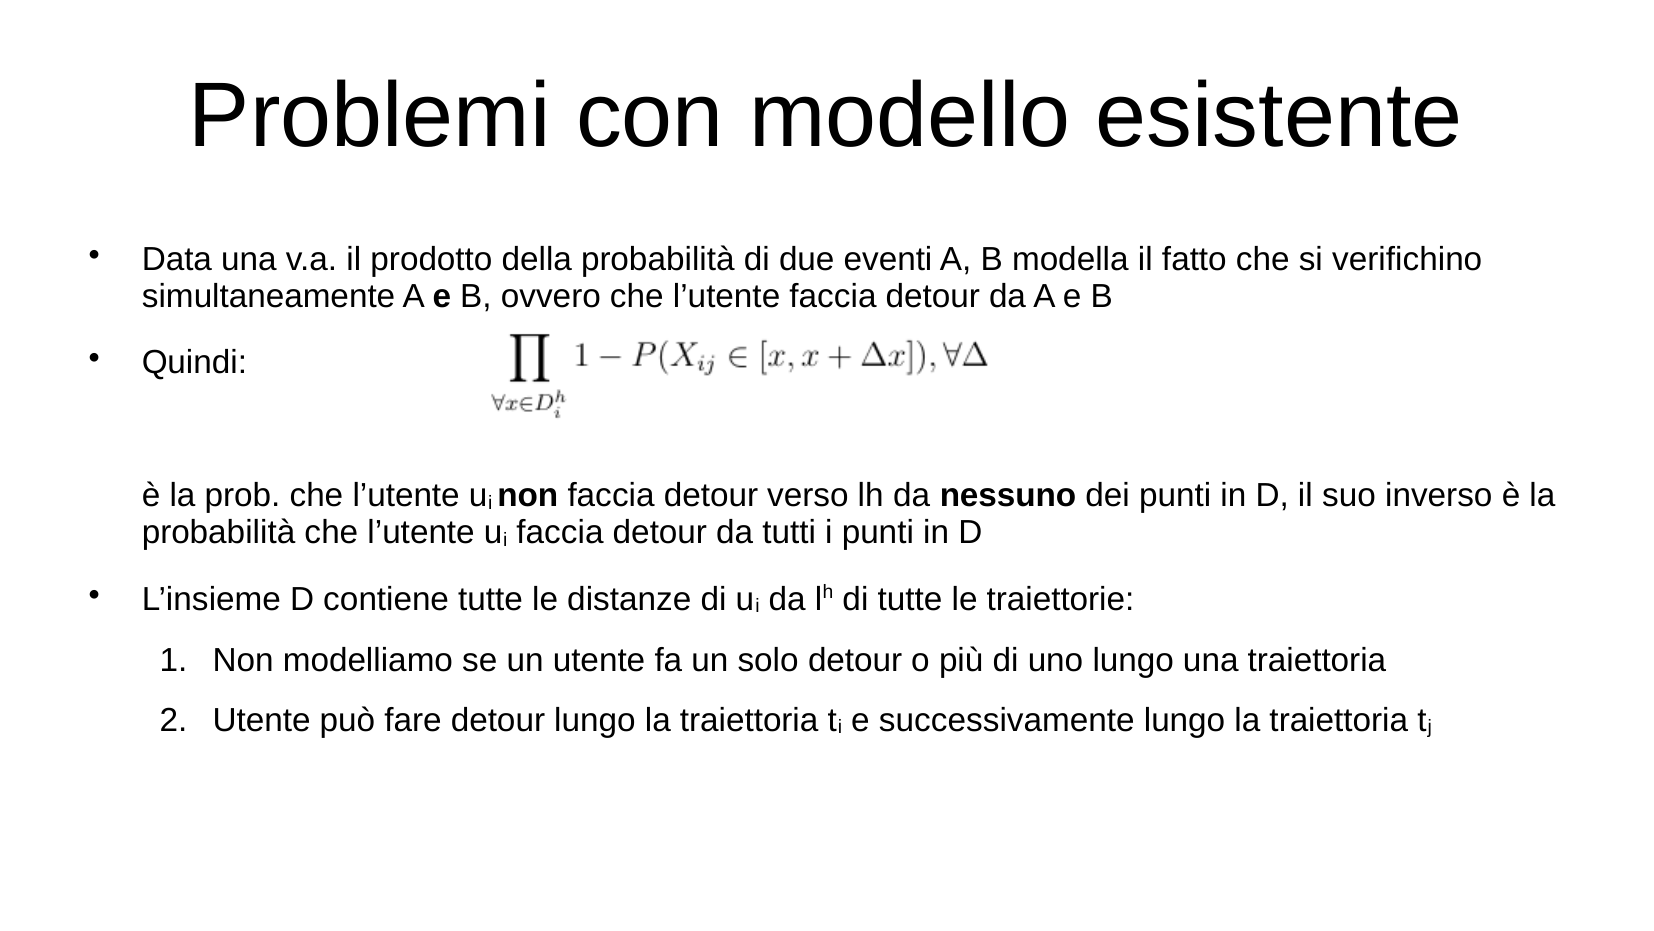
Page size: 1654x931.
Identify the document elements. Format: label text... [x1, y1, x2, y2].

list Data una v.a. il prodotto della probabilità di due eventi A, B modella il fatto che si verifichino simultaneamente A e B, ovvero che l’utente faccia detour da A e B Quindi: è la prob. che l’utente ui non faccia detour verso lh da nessuno dei punti in D, il suo inverso è la probabilità che l’utente ui faccia detour da tutti i punti in D L’insieme D contiene tutte le distanze di ui da lh di tutte le traiettorie: Non modelliamo se un utente fa un solo detour o più di uno lungo una traiettoria Utente può fare detour lungo la traiettoria ti e successivamente lungo la traiettoria tj [70, 240, 1560, 851]
title Problemi con modello esistente [82, 37, 1571, 193]
picture [484, 314, 1028, 426]
